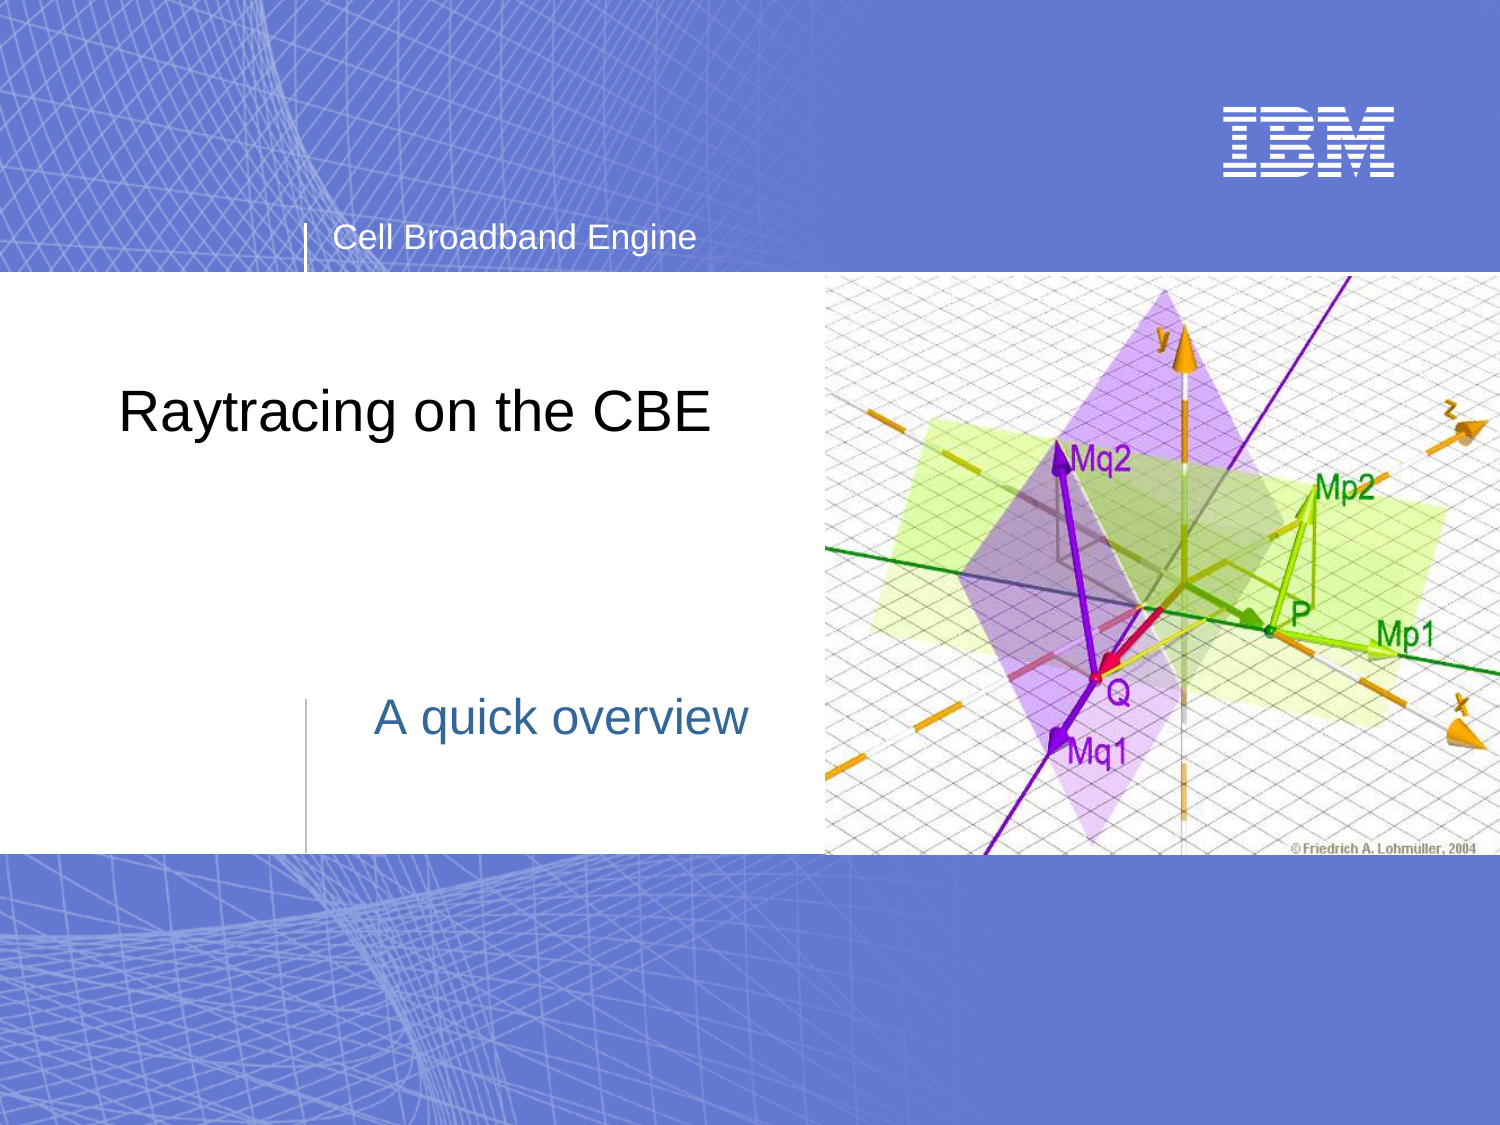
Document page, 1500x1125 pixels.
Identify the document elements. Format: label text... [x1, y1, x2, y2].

picture [825, 276, 1500, 855]
title Raytracing on the CBE [103, 373, 825, 615]
subtitle A quick overview [319, 677, 1370, 905]
picture [1223, 107, 1396, 177]
